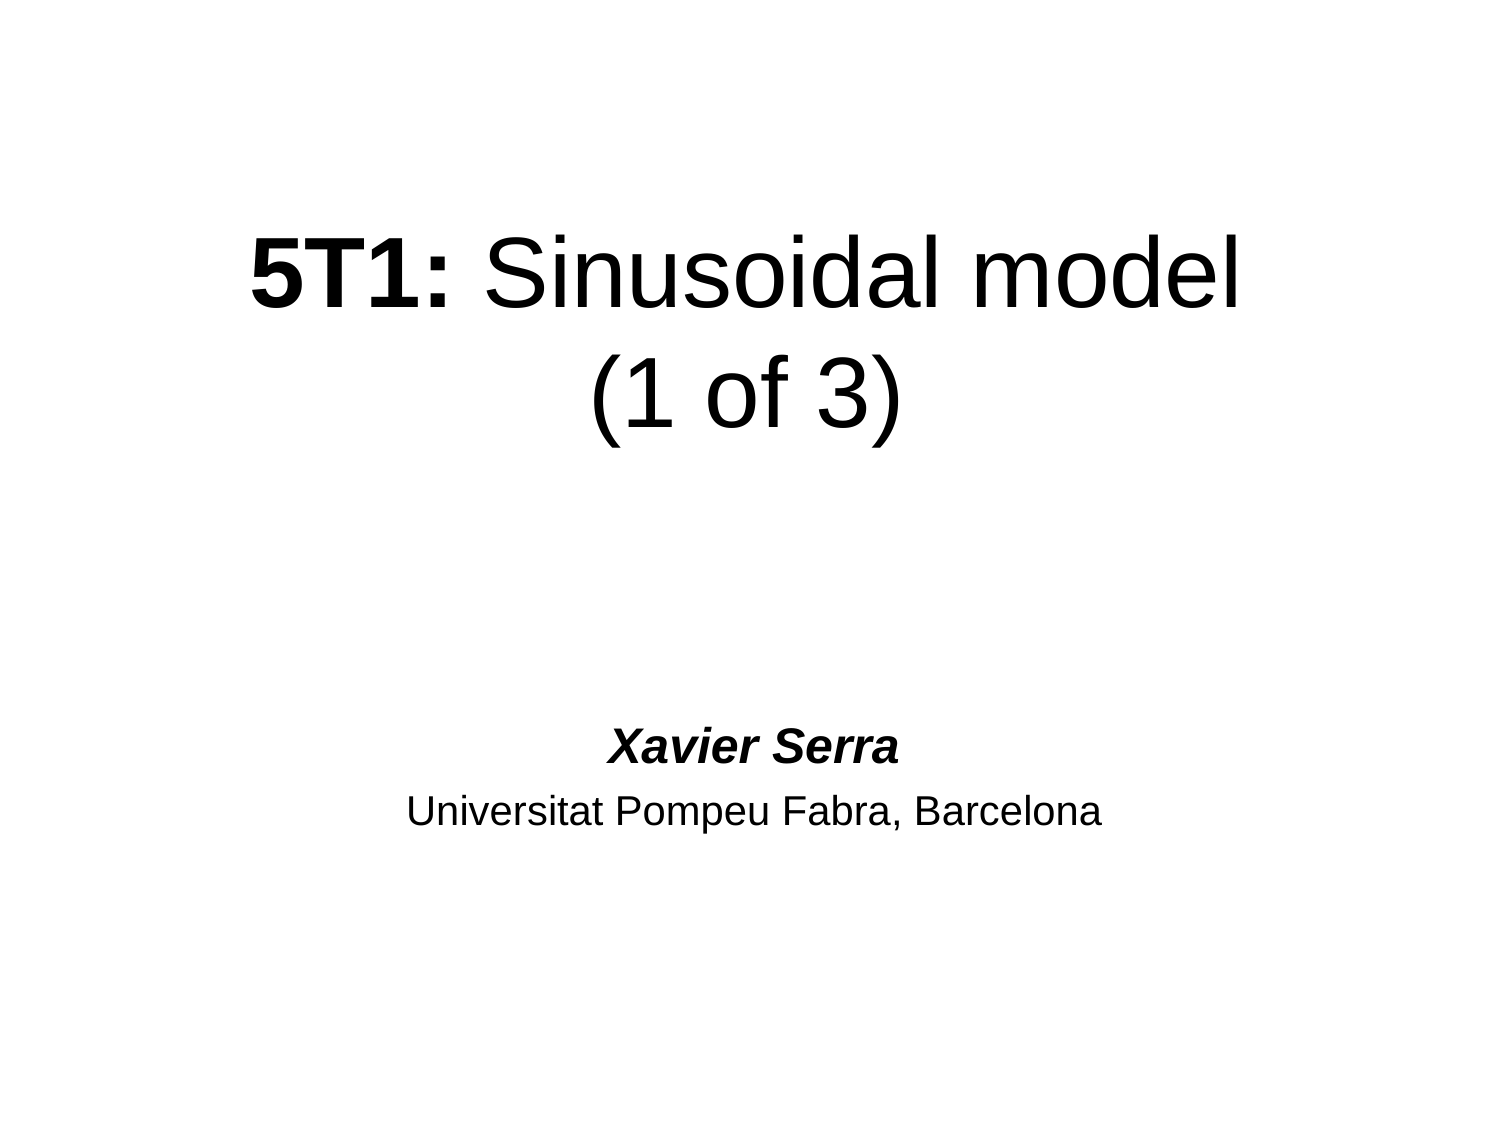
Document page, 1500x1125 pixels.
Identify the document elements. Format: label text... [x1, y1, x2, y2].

text_box Xavier Serra Universitat Pompeu Fabra, Barcelona [340, 710, 1169, 901]
title 5T1: Sinusoidal model (1 of 3) [143, 82, 1350, 572]
